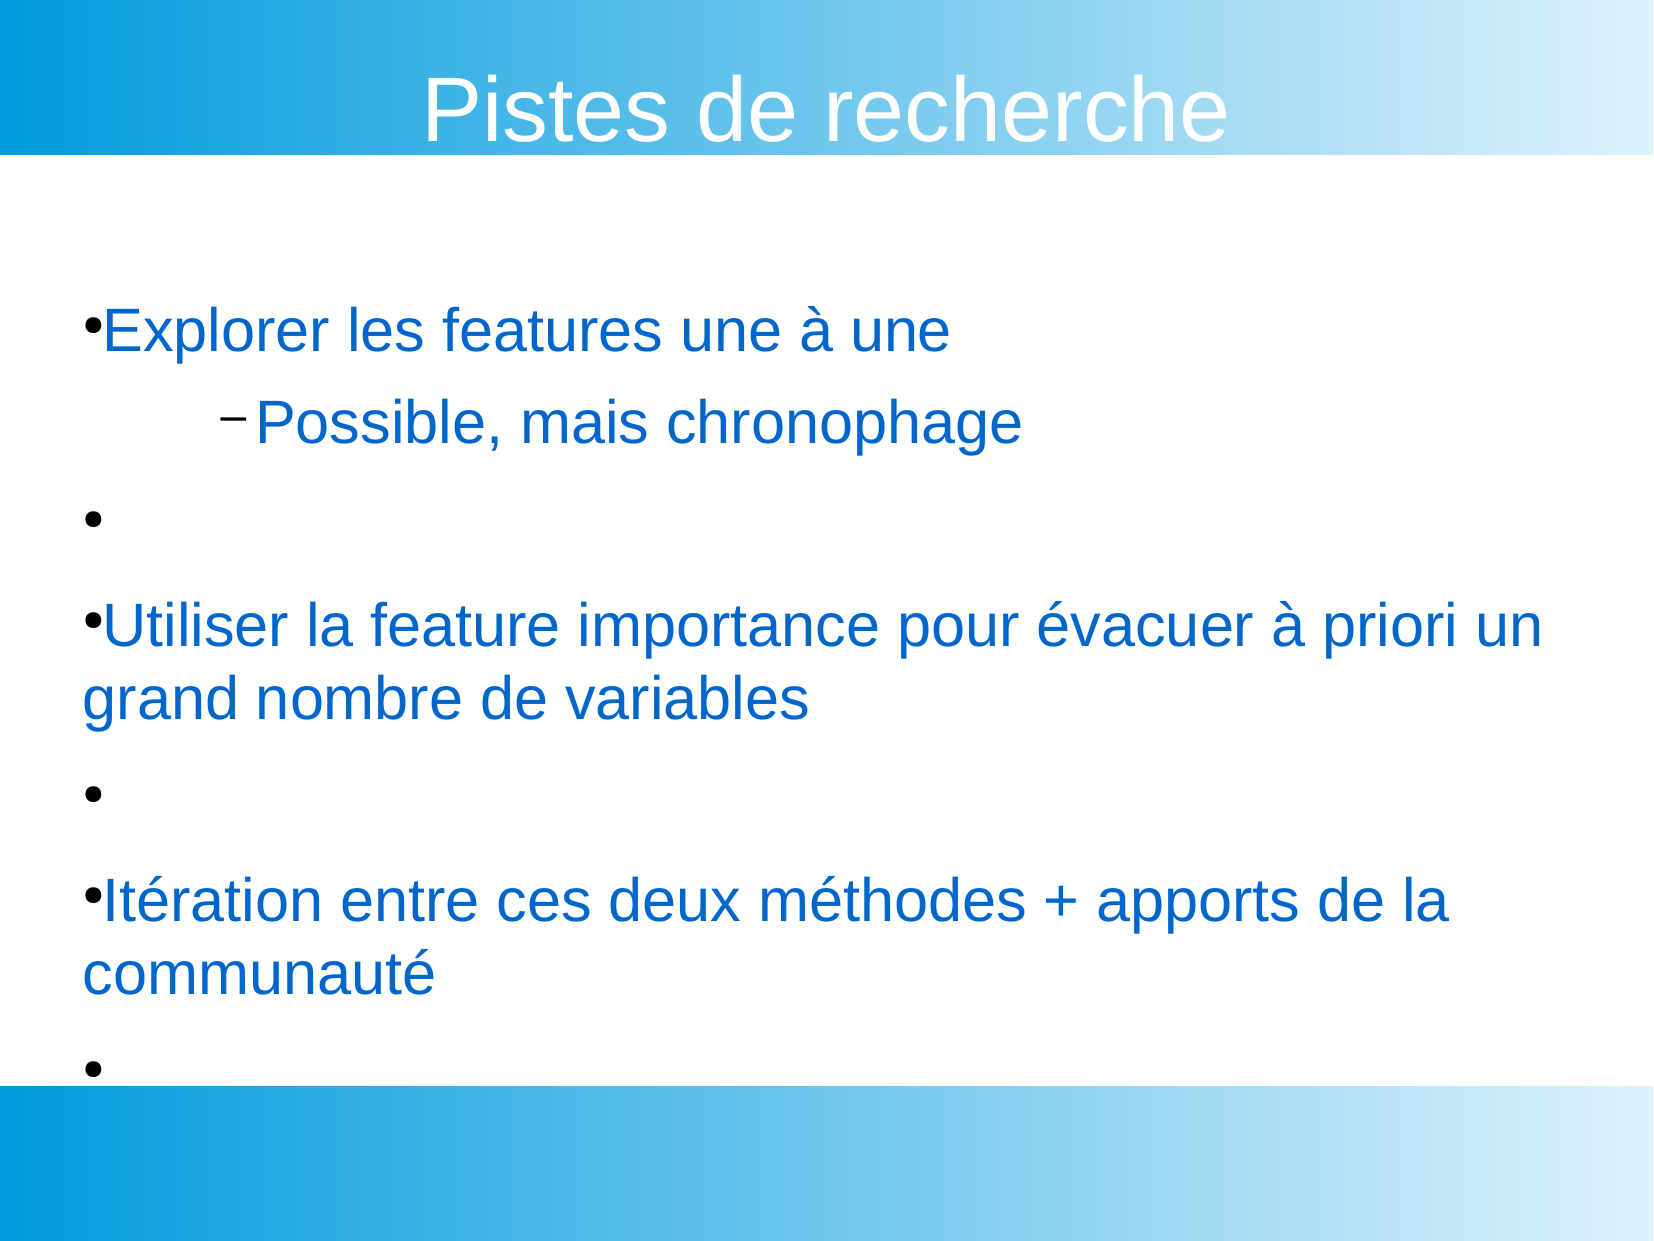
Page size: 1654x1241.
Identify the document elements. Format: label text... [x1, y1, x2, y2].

title Pistes de recherche [82, 49, 1571, 155]
list Explorer les features une à une Possible, mais chronophage Utiliser la feature importance pour évacuer à priori un grand nombre de variables Itération entre ces deux méthodes + apports de la communauté [82, 290, 1571, 1010]
